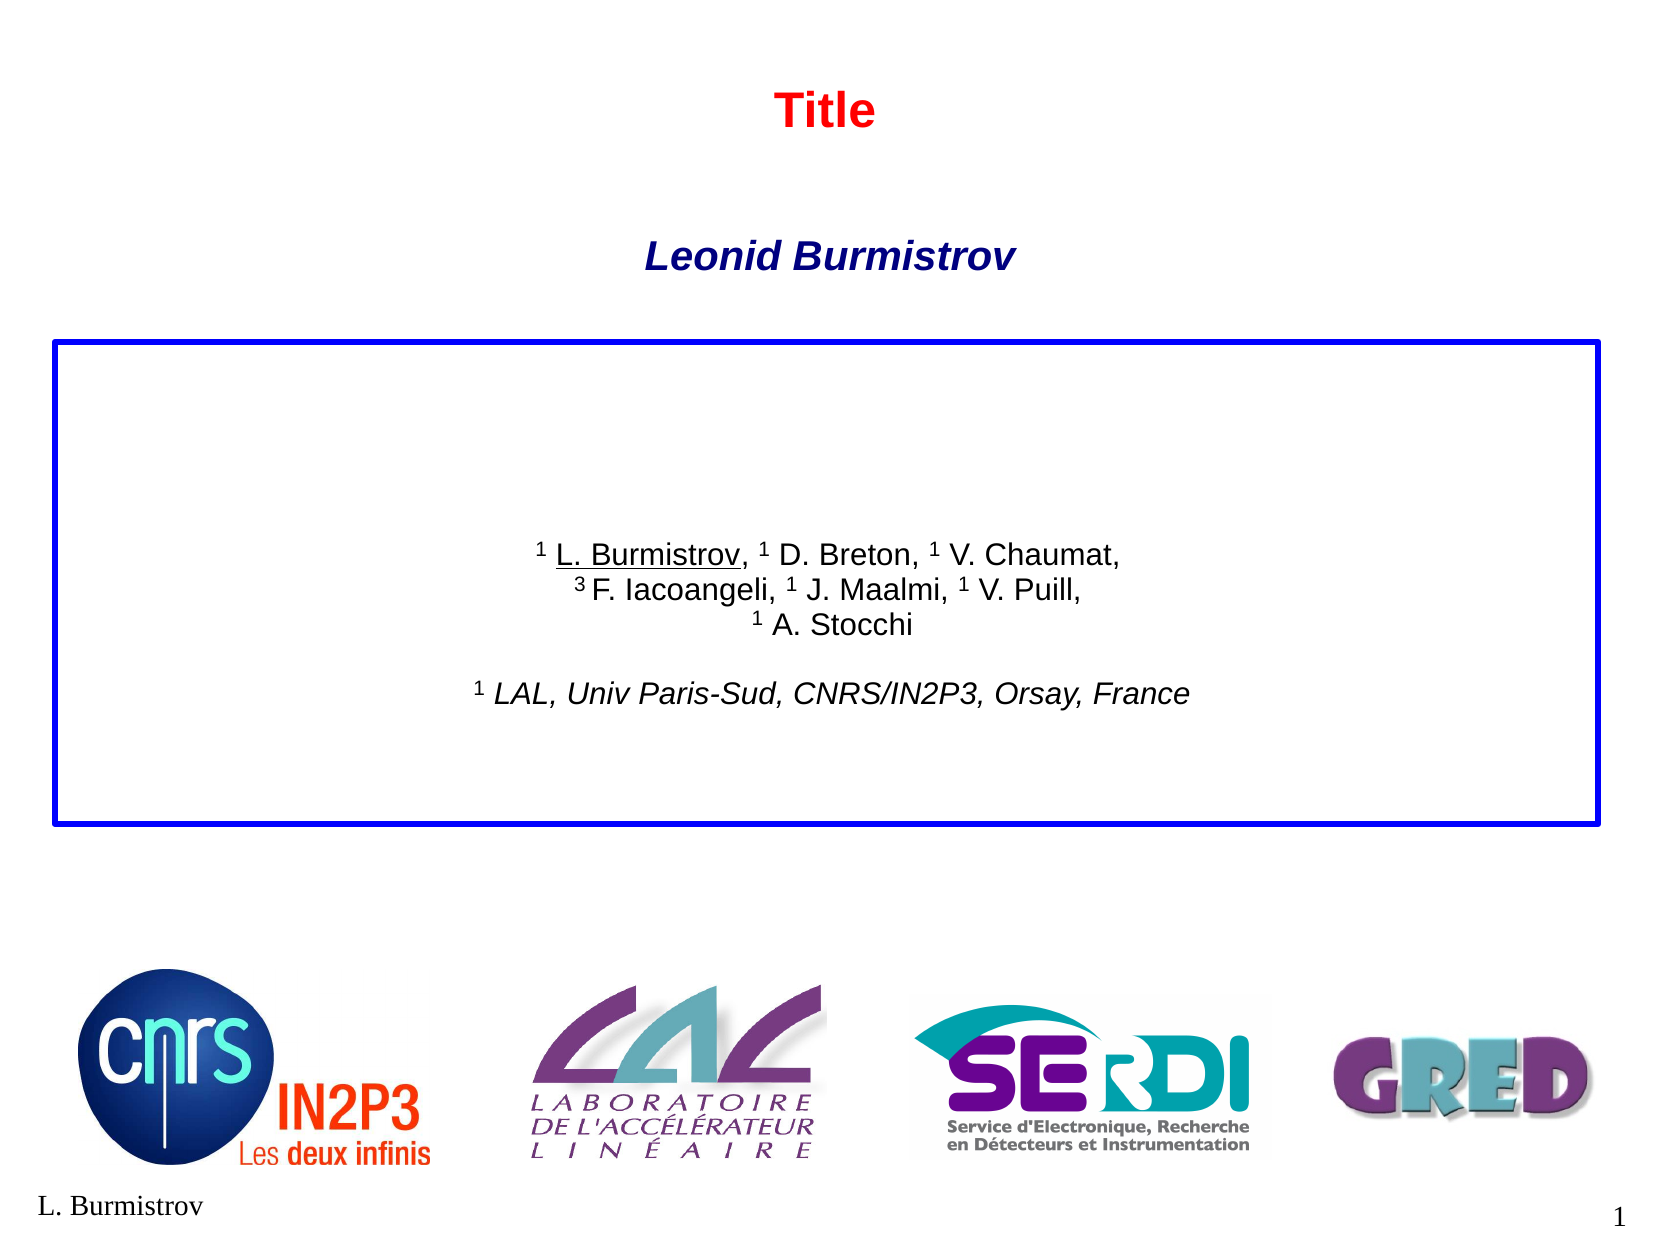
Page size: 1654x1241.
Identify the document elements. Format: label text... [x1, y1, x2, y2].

text_box 1 L. Burmistrov, 1 D. Breton, 1 V. Chaumat, 3 F. Iacoangeli, 1 J. Maalmi, 1 V. Puill, 1 A. Stocchi 1 LAL, Univ Paris-Sud, CNRS/IN2P3, Orsay, France [88, 530, 1577, 754]
text_box Leonid Burmistrov [300, 225, 1361, 287]
picture [526, 982, 827, 1163]
picture [78, 969, 430, 1165]
picture [909, 994, 1272, 1160]
picture [1327, 1022, 1597, 1128]
text_box Title [75, 75, 1576, 146]
